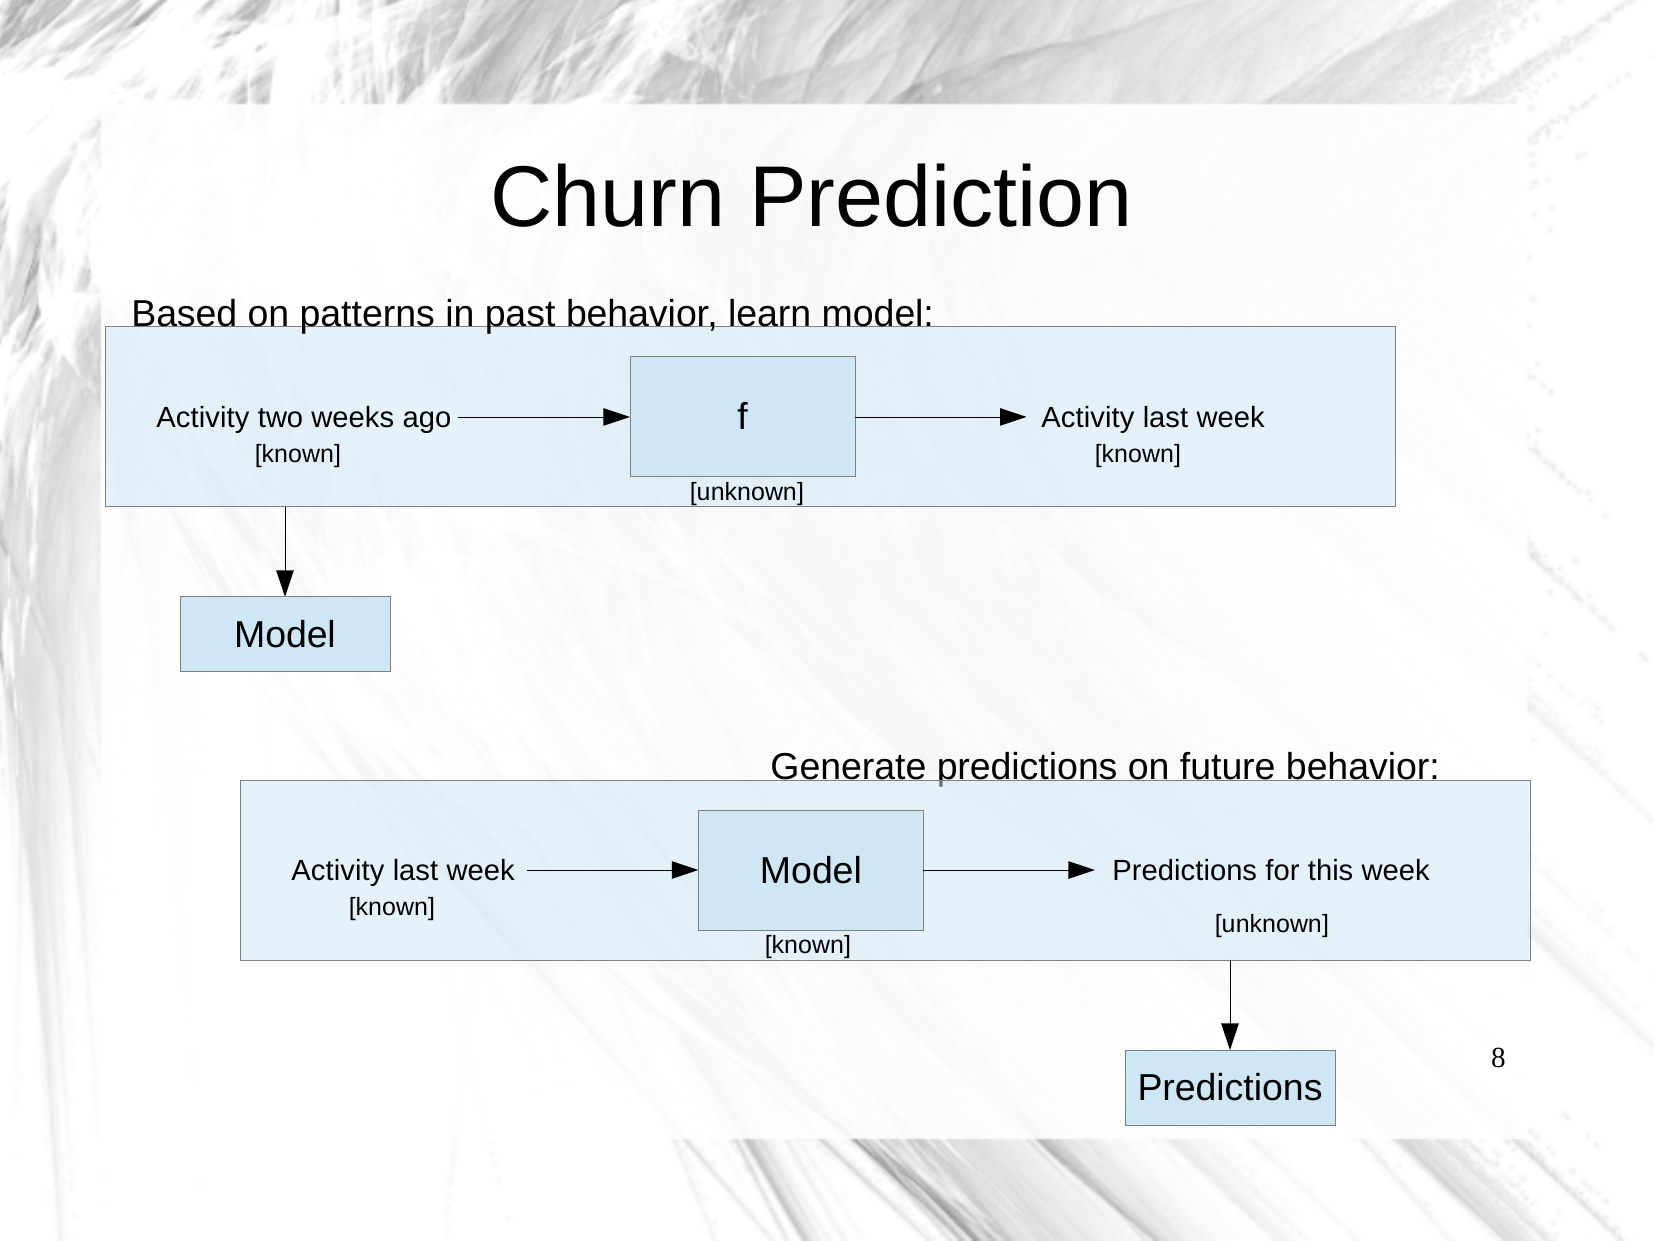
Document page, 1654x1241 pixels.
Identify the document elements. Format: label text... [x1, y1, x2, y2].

text_box f [630, 356, 856, 477]
text_box [105, 326, 1396, 507]
text_box [known] [1080, 431, 1196, 475]
text_box Activity last week [1026, 393, 1279, 442]
text_box [known] [334, 885, 451, 928]
text_box Predictions for this week [1097, 846, 1446, 895]
text_box Based on patterns in past behavior, learn model: [116, 285, 950, 342]
text_box [unknown] [1200, 902, 1344, 946]
text_box Generate predictions on future behavior: [755, 738, 1456, 780]
text_box Model [180, 596, 391, 672]
text_box Activity last week [276, 846, 529, 895]
text_box [known] [240, 431, 356, 475]
text_box Model [698, 810, 924, 931]
text_box Predictions [1125, 1050, 1336, 1126]
picture [0, 0, 1654, 1241]
title Churn Prediction [118, 112, 1506, 281]
text_box [known] [750, 923, 866, 966]
text_box [240, 780, 1531, 961]
text_box [unknown] [675, 470, 819, 513]
text_box Activity two weeks ago [141, 393, 466, 442]
